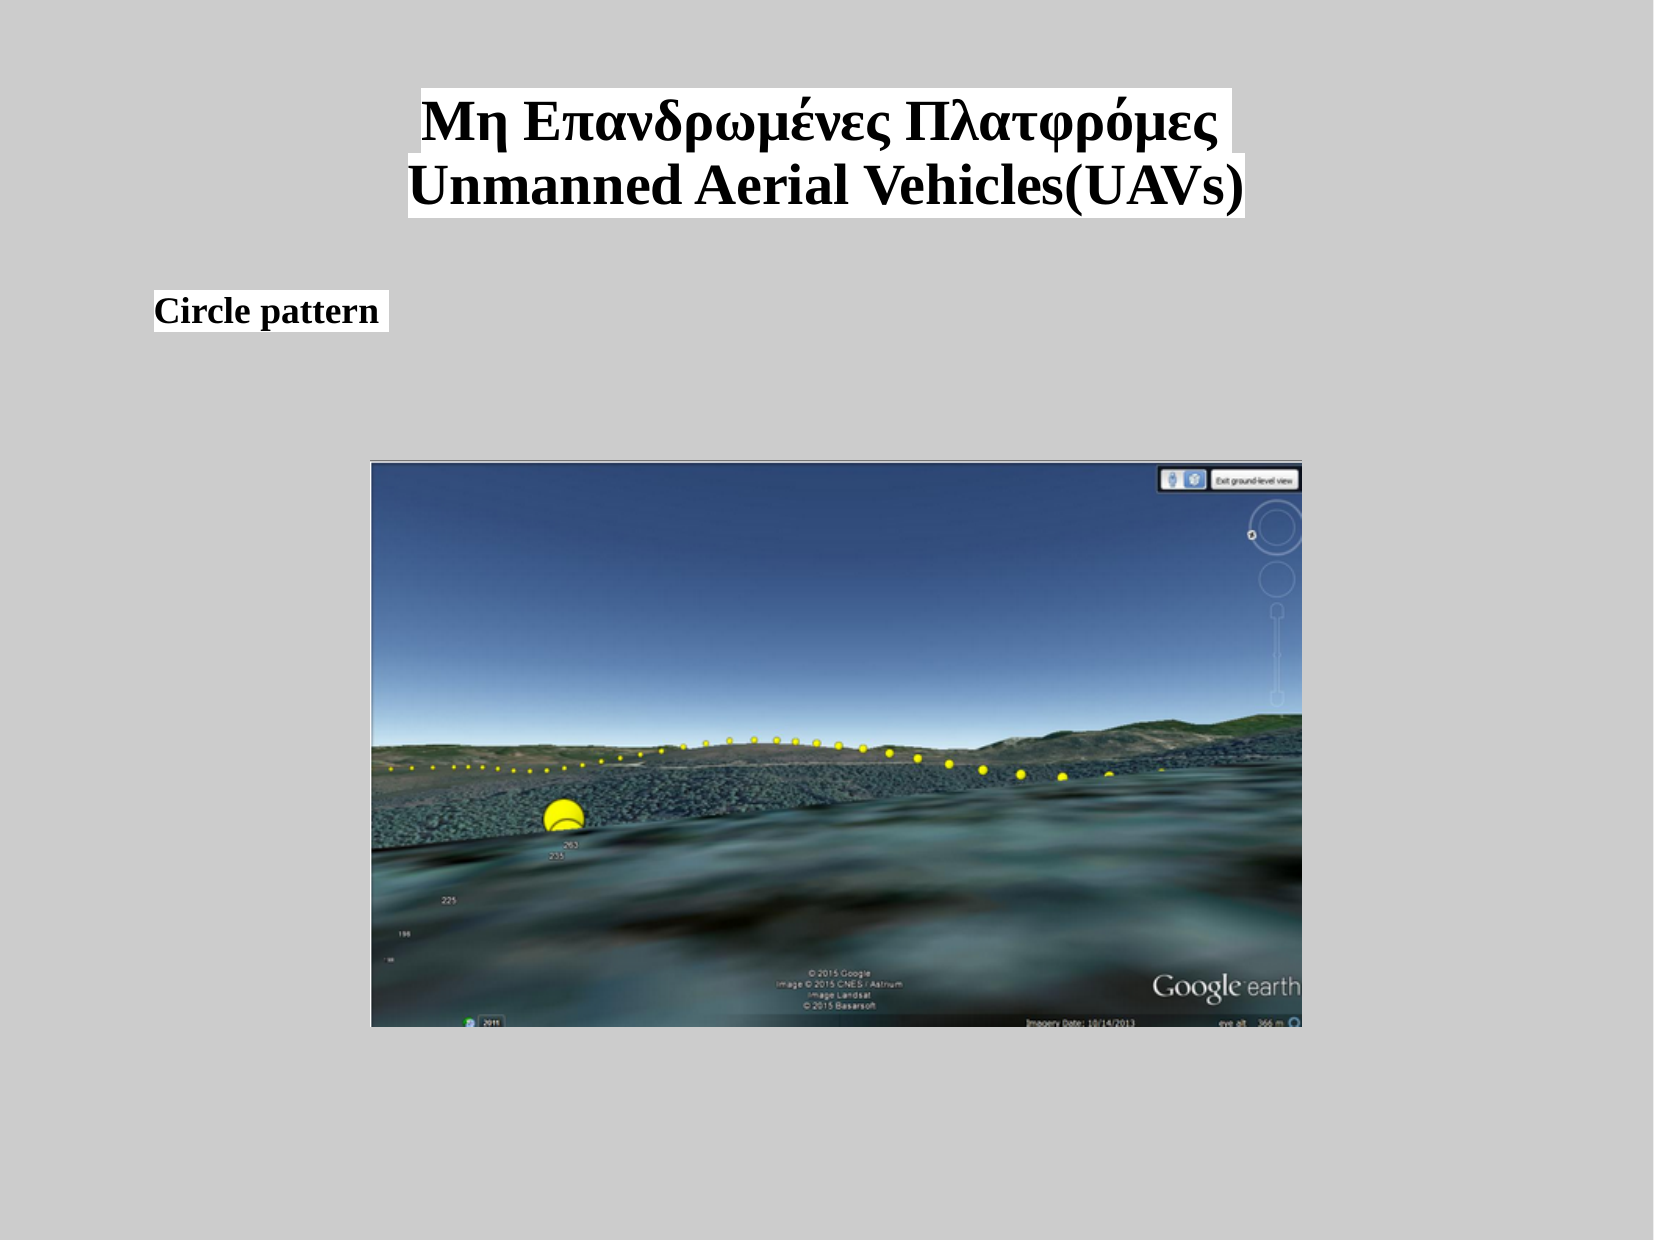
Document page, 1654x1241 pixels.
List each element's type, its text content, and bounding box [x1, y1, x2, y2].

picture [370, 460, 1302, 1027]
title Μη Επανδρωμένες Πλατφρόμες Unmanned Aerial Vehicles(UAVs) [82, 49, 1571, 257]
list Circle pattern [82, 290, 1571, 1010]
